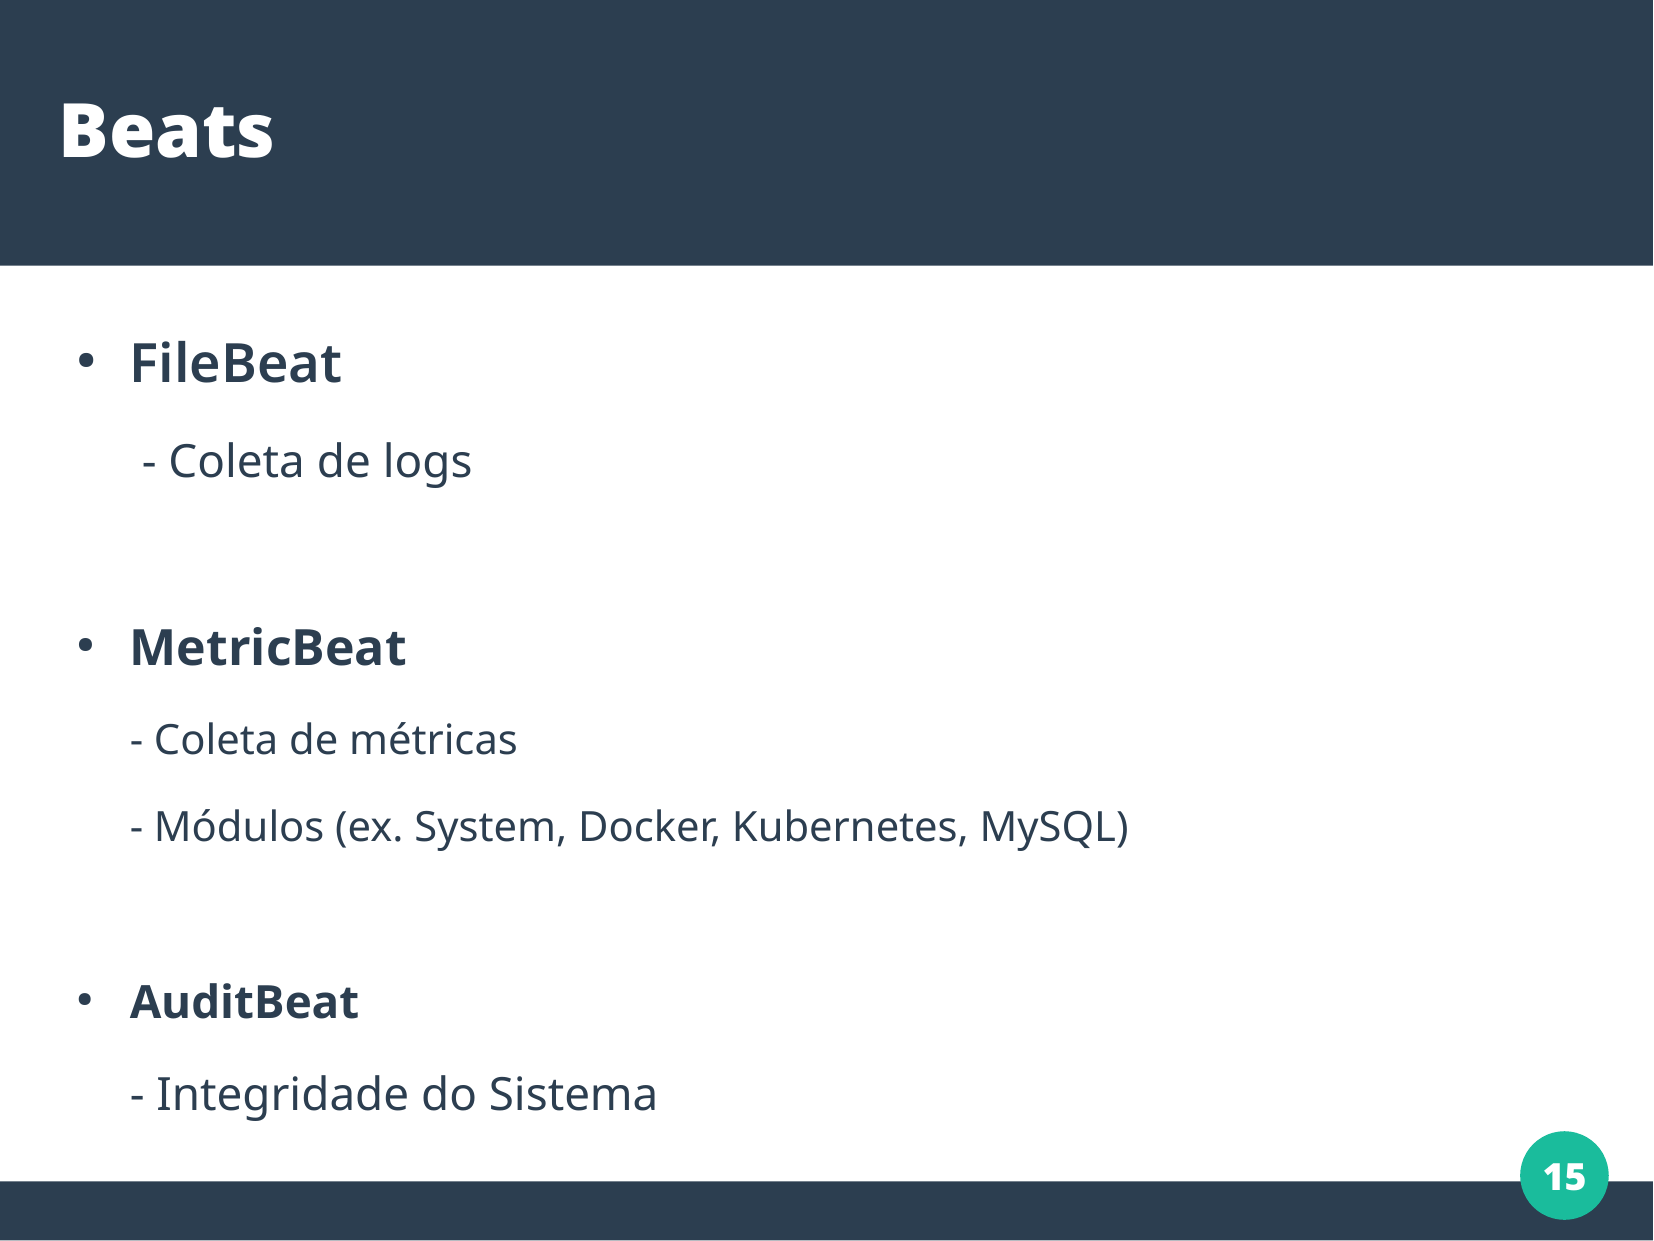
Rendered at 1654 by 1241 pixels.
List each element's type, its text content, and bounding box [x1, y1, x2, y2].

title Beats [58, 49, 1594, 207]
list FileBeat - Coleta de logs MetricBeat - Coleta de métricas - Módulos (ex. System, Docker, Kubernetes, MySQL) AuditBeat - Integridade do Sistema [58, 324, 1594, 1152]
